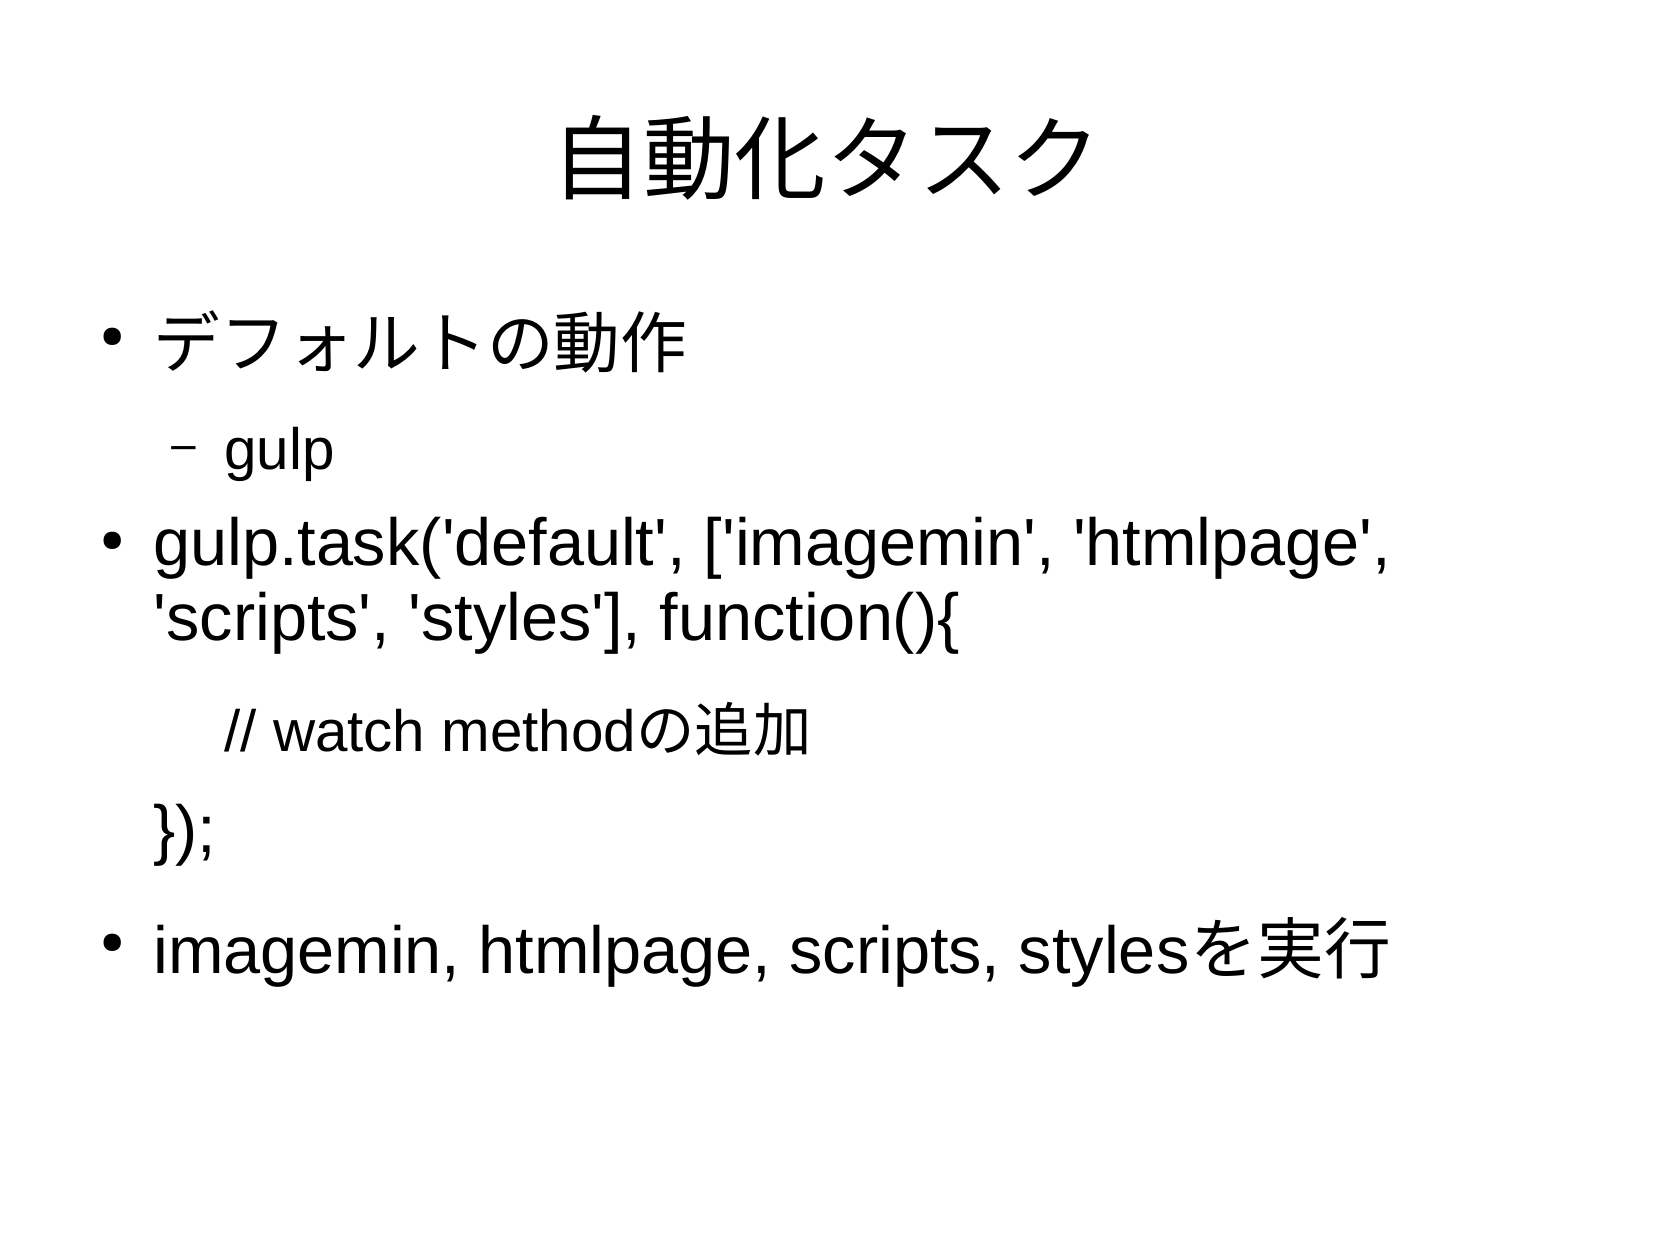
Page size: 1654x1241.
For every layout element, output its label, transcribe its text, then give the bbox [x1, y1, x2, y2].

list デフォルトの動作 gulp gulp.task('default', ['imagemin', 'htmlpage', 'scripts', 'styles'], function(){ // watch methodの追加 }); imagemin, htmlpage, scripts, stylesを実行 [82, 290, 1571, 1010]
title 自動化タスク [82, 49, 1571, 257]
